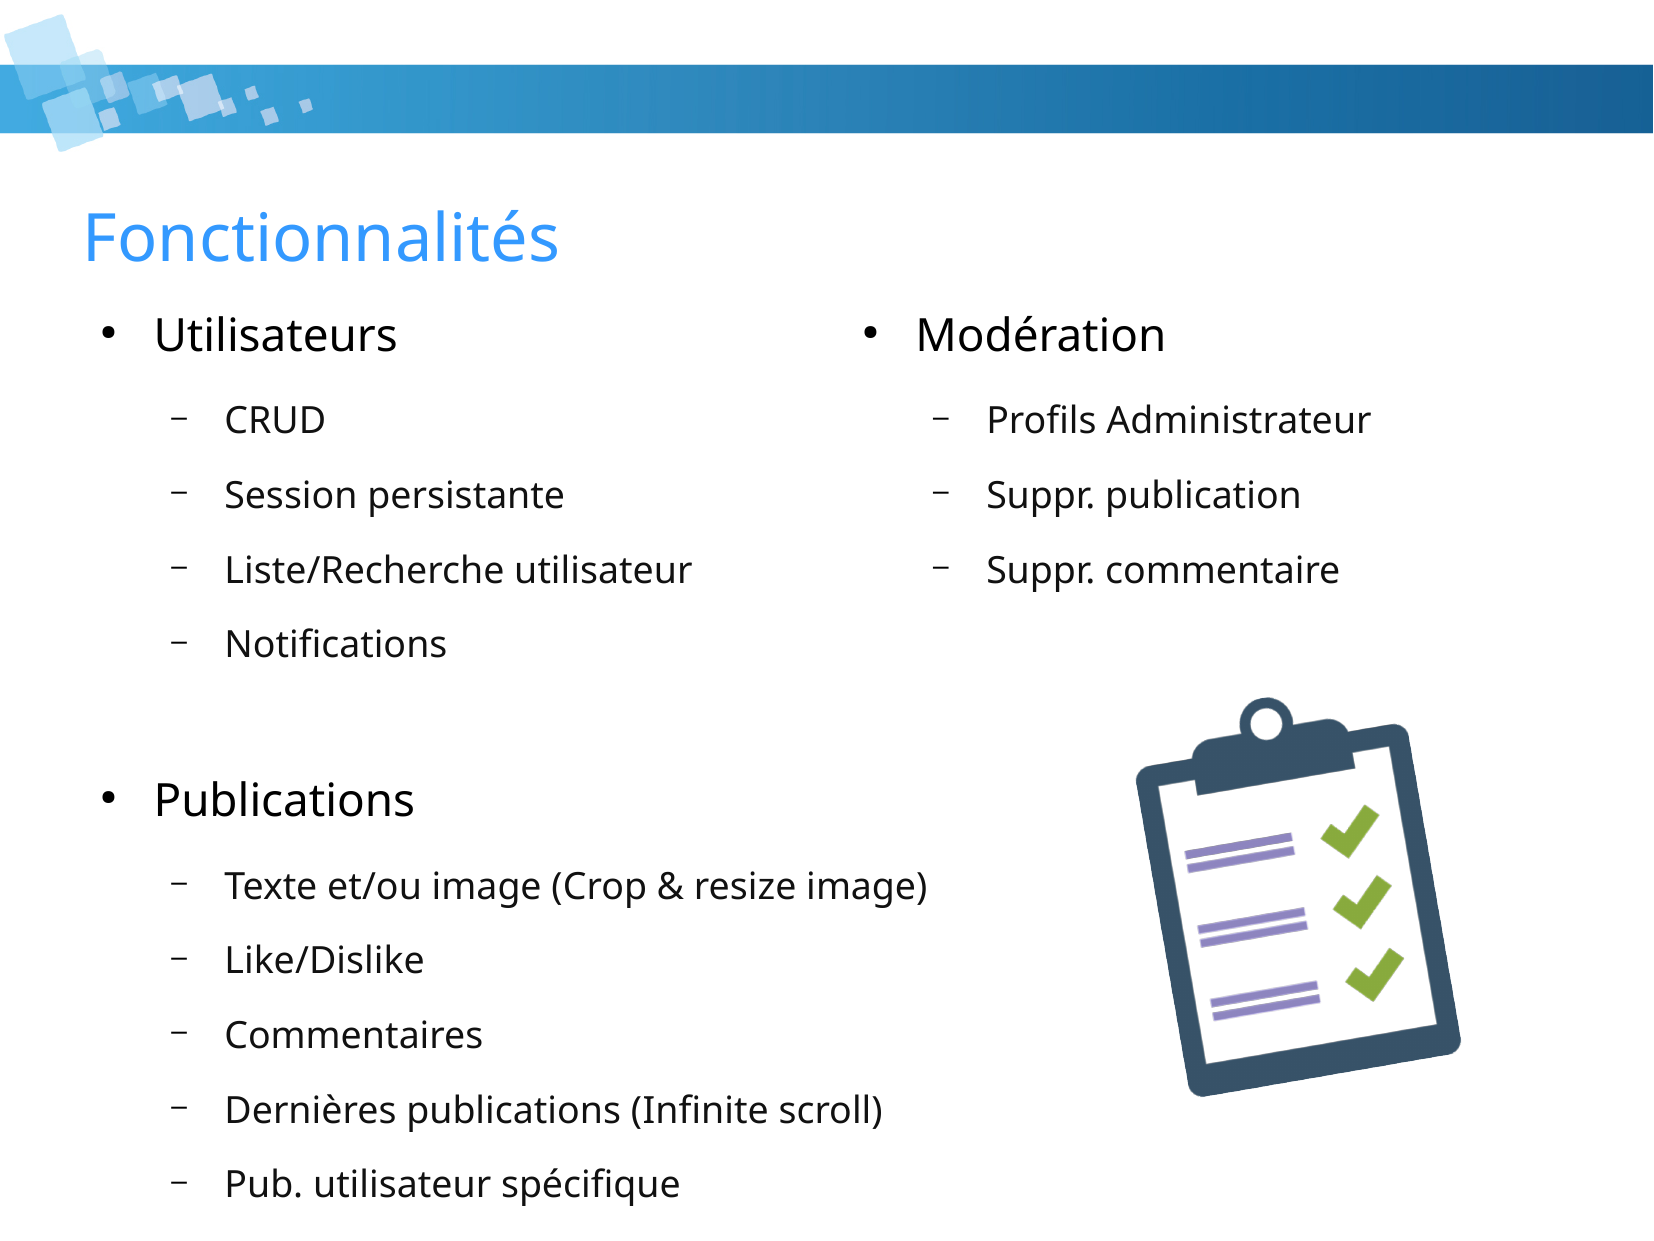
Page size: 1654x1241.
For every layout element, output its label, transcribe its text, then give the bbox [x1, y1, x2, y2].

list Modération Profils Administrateur Suppr. publication Suppr. commentaire [844, 302, 1550, 1201]
title Fonctionnalités [82, 132, 1571, 340]
picture [0, 0, 1653, 1238]
list Utilisateurs CRUD Session persistante Liste/Recherche utilisateur Notifications Publications Texte et/ou image (Crop & resize image) Like/Dislike Commentaires Dernières publications (Infinite scroll) Pub. utilisateur spécifique [82, 302, 844, 1201]
